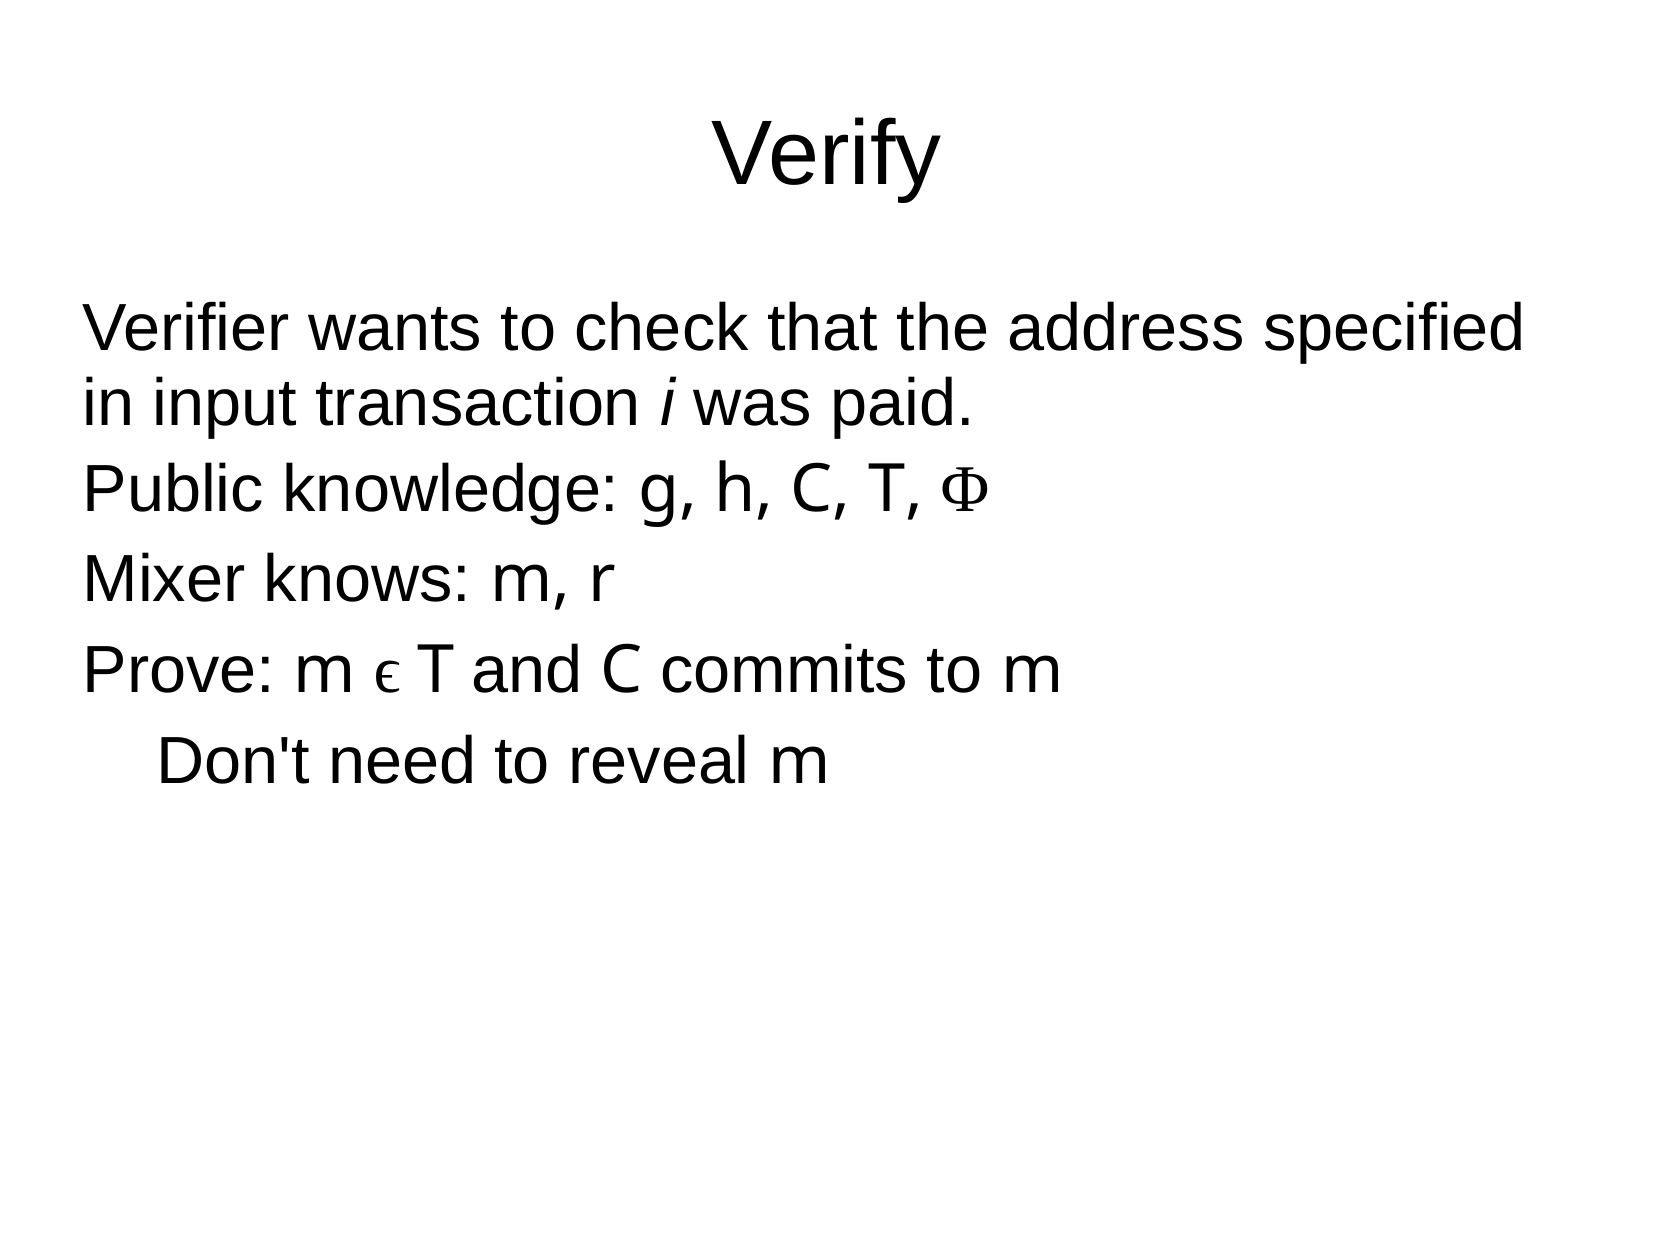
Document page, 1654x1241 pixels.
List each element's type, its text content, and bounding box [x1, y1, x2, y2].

subtitle Verifier wants to check that the address specified in input transaction i was paid. Public knowledge: g, h, C, T, Φ Mixer knows: m, r Prove: m ϵ T and C commits to m Don't need to reveal m [82, 290, 1571, 1109]
title Verify [82, 49, 1571, 257]
